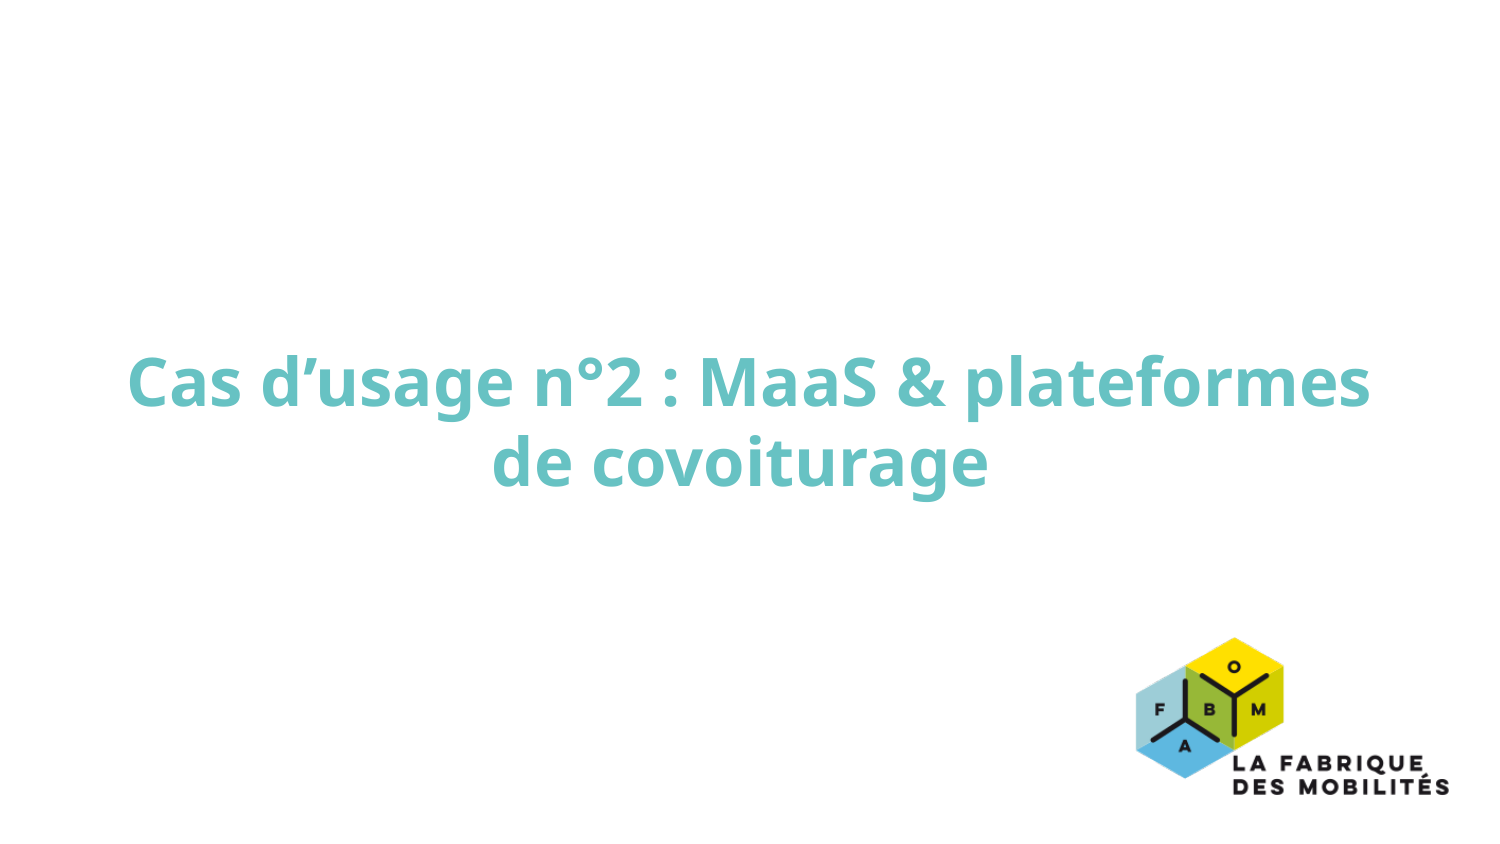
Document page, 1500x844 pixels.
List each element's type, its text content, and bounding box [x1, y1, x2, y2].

title Cas d’usage n°2 : MaaS & plateformes de covoiturage [103, 324, 1397, 520]
picture [1133, 635, 1451, 796]
